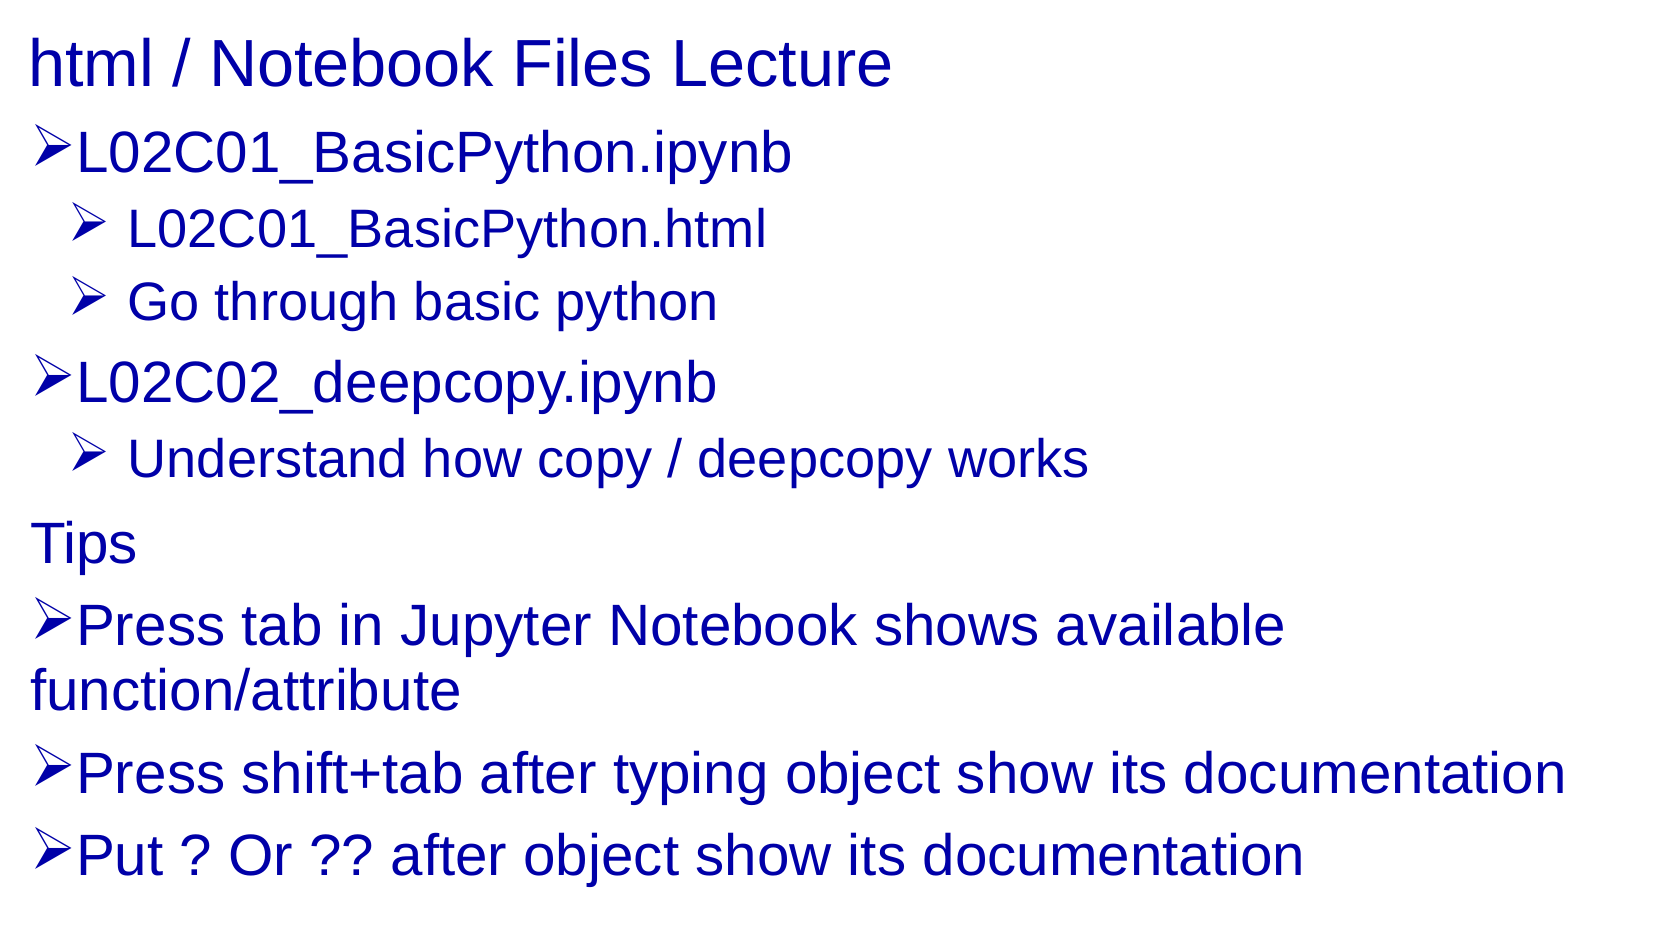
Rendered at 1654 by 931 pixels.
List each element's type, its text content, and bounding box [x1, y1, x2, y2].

title html / Notebook Files Lecture [28, 21, 1626, 106]
list L02C01_BasicPython.ipynb L02C01_BasicPython.html Go through basic python L02C02_deepcopy.ipynb Understand how copy / deepcopy works Tips Press tab in Jupyter Notebook shows available function/attribute Press shift+tab after typing object show its documentation Put ? Or ?? after object show its documentation [30, 120, 1645, 916]
